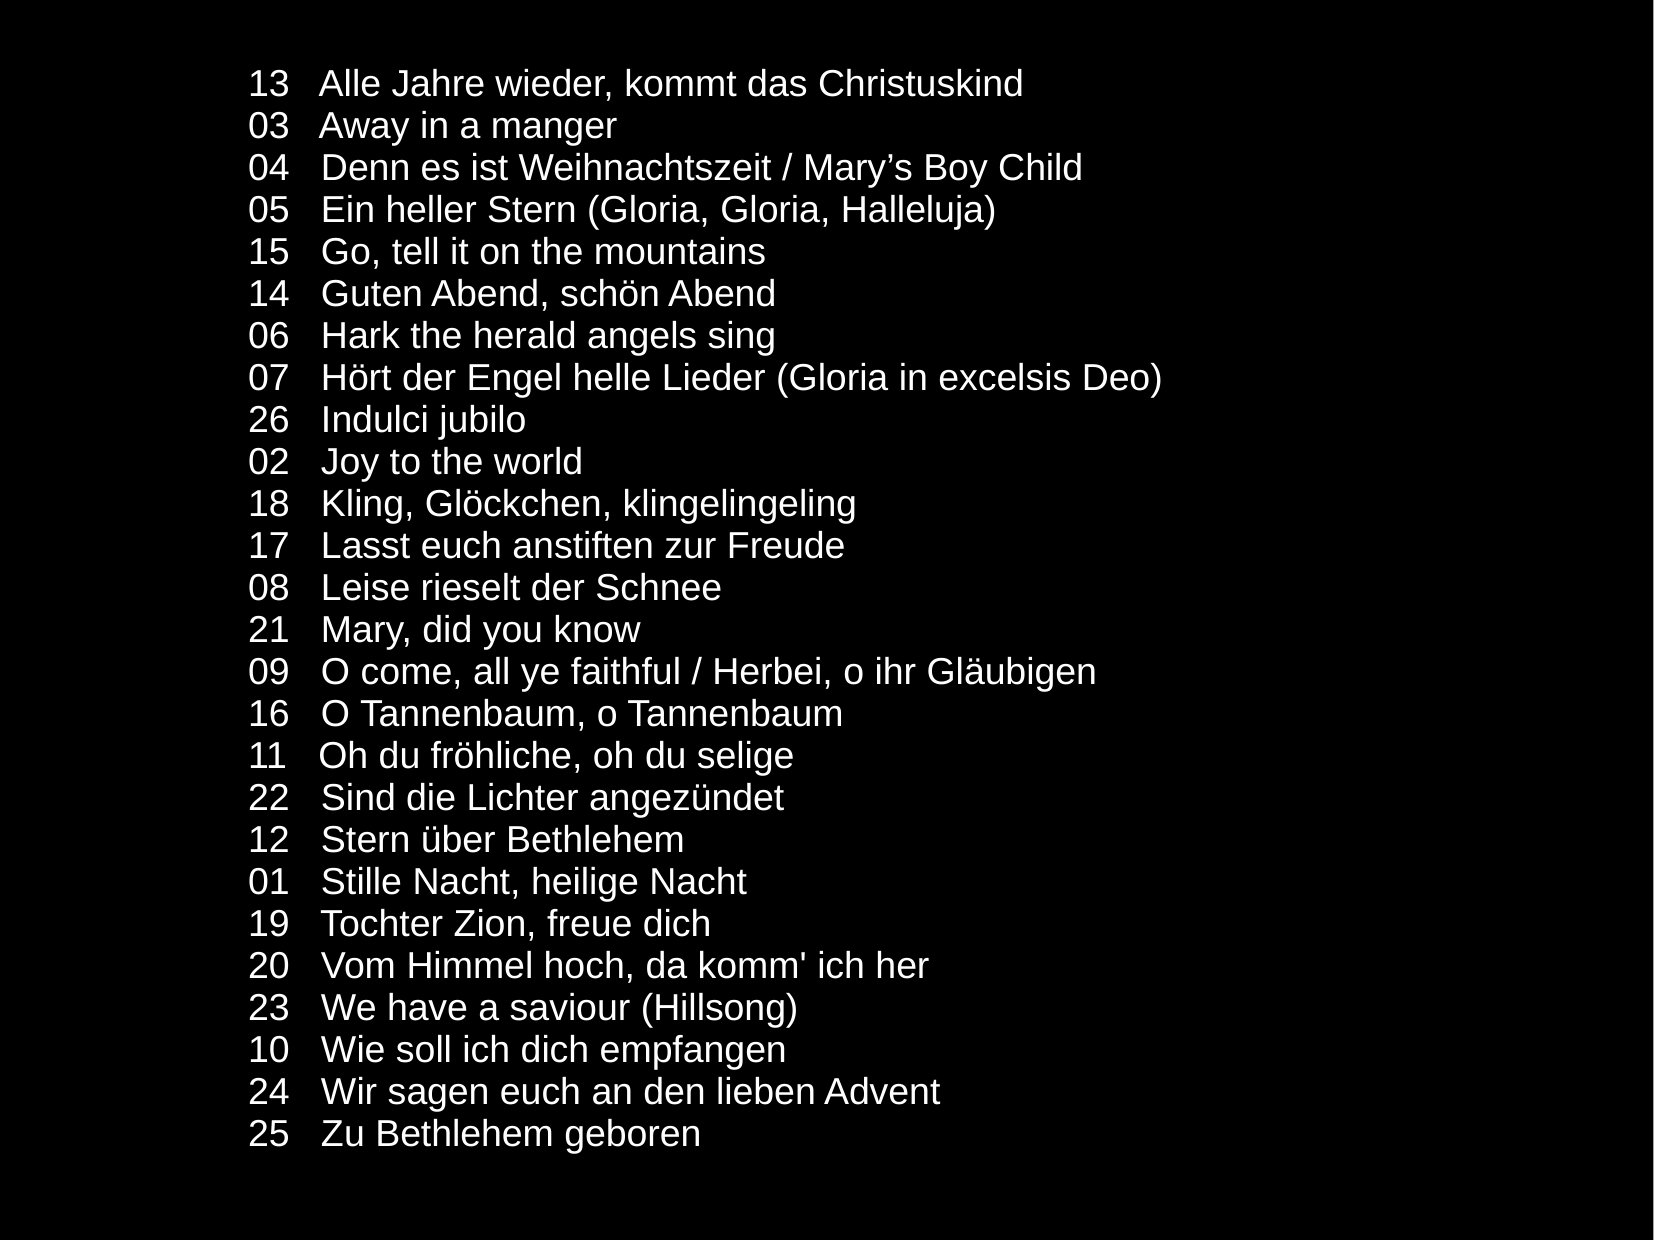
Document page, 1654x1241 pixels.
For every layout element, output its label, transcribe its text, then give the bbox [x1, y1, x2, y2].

list 13 Alle Jahre wieder, kommt das Christuskind 03 Away in a manger 04 Denn es ist Weihnachtszeit / Mary’s Boy Child 05 Ein heller Stern (Gloria, Gloria, Halleluja) 15 Go, tell it on the mountains 14 Guten Abend, schön Abend 06 Hark the herald angels sing 07 Hört der Engel helle Lieder (Gloria in excelsis Deo) 26 Indulci jubilo 02 Joy to the world 18 Kling, Glöckchen, klingelingeling 17 Lasst euch anstiften zur Freude 08 Leise rieselt der Schnee 21 Mary, did you know 09 O come, all ye faithful / Herbei, o ihr Gläubigen 16 O Tannenbaum, o Tannenbaum 11 Oh du fröhliche, oh du selige 22 Sind die Lichter angezündet 12 Stern über Bethlehem 01 Stille Nacht, heilige Nacht 19 Tochter Zion, freue dich 20 Vom Himmel hoch, da komm' ich her 23 We have a saviour (Hillsong) 10 Wie soll ich dich empfangen 24 Wir sagen euch an den lieben Advent 25 Zu Bethlehem geboren [248, 35, 1288, 1182]
